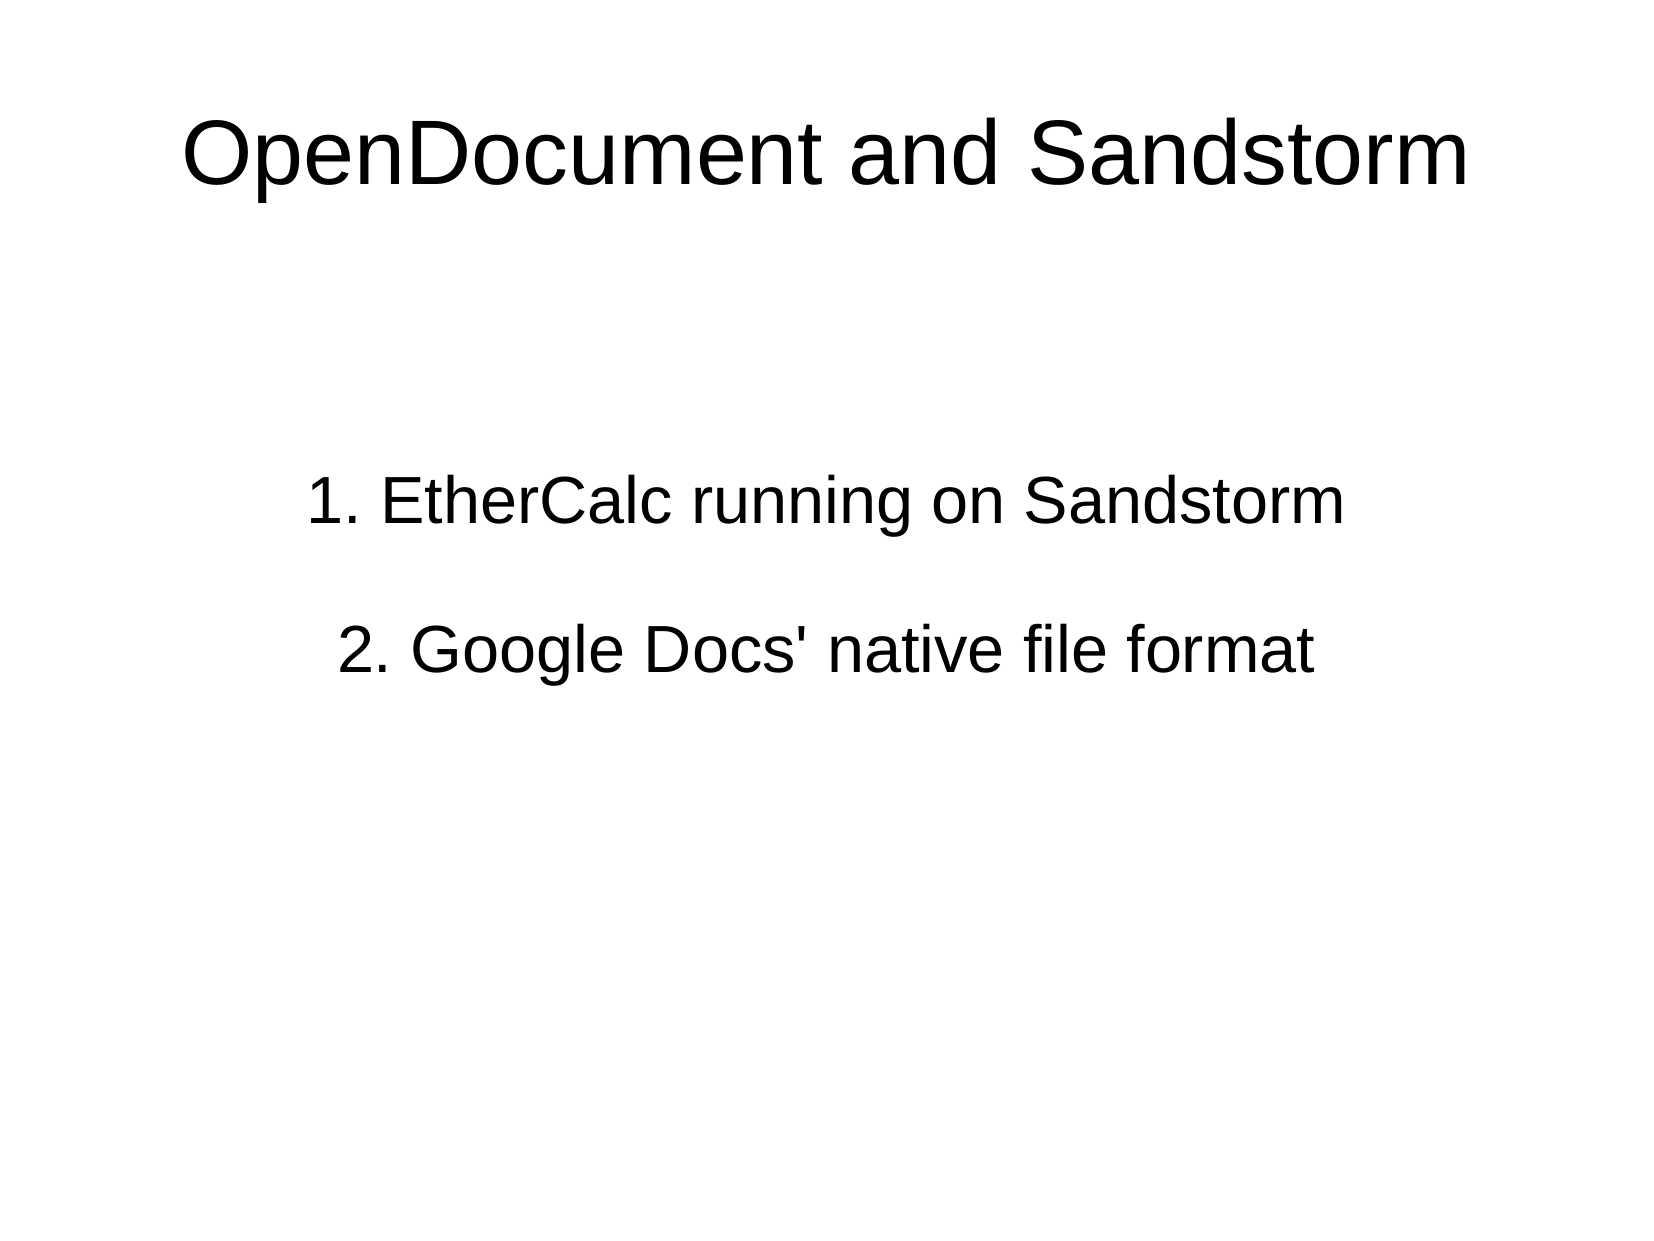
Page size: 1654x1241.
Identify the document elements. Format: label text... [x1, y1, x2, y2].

title OpenDocument and Sandstorm [82, 49, 1571, 257]
subtitle 1. EtherCalc running on Sandstorm 2. Google Docs' native file format 3. How ODF can play a bigger part [82, 290, 1571, 1010]
